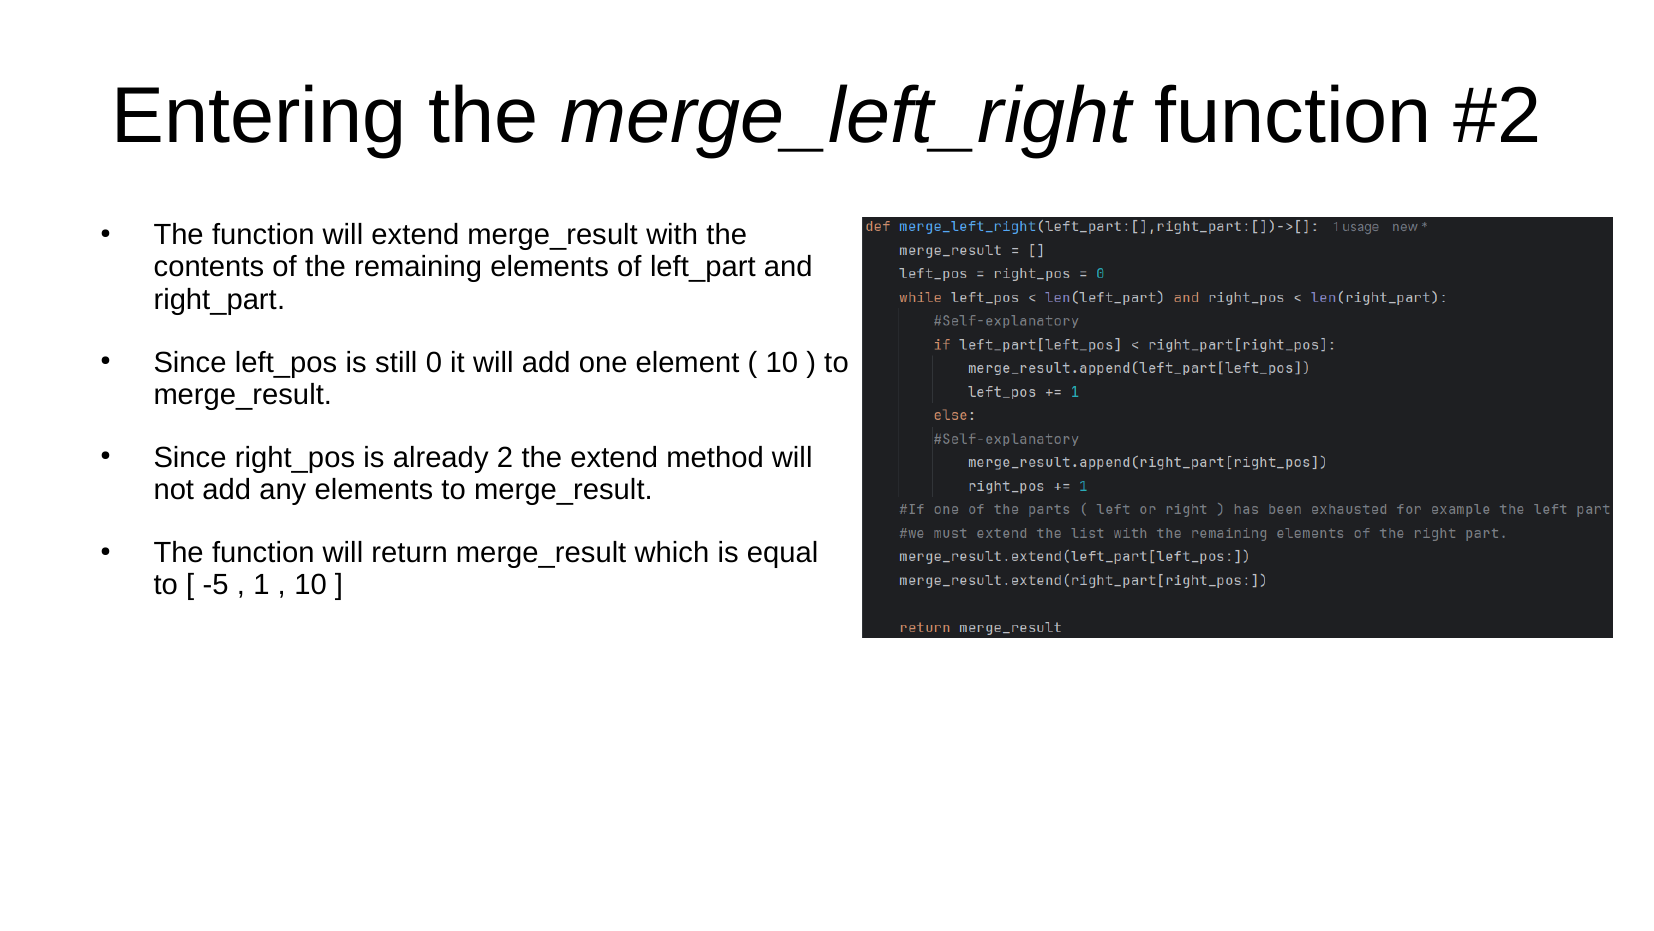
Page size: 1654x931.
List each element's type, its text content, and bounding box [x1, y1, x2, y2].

title Entering the merge_left_right function #2 [82, 37, 1571, 193]
picture [862, 217, 1613, 638]
list The function will extend merge_result with the contents of the remaining elements of left_part and right_part. Since left_pos is still 0 it will add one element ( 10 ) to merge_result. Since right_pos is already 2 the extend method will not add any elements to merge_result. The function will return merge_result which is equal to [ -5 , 1 , 10 ] [82, 217, 1571, 758]
